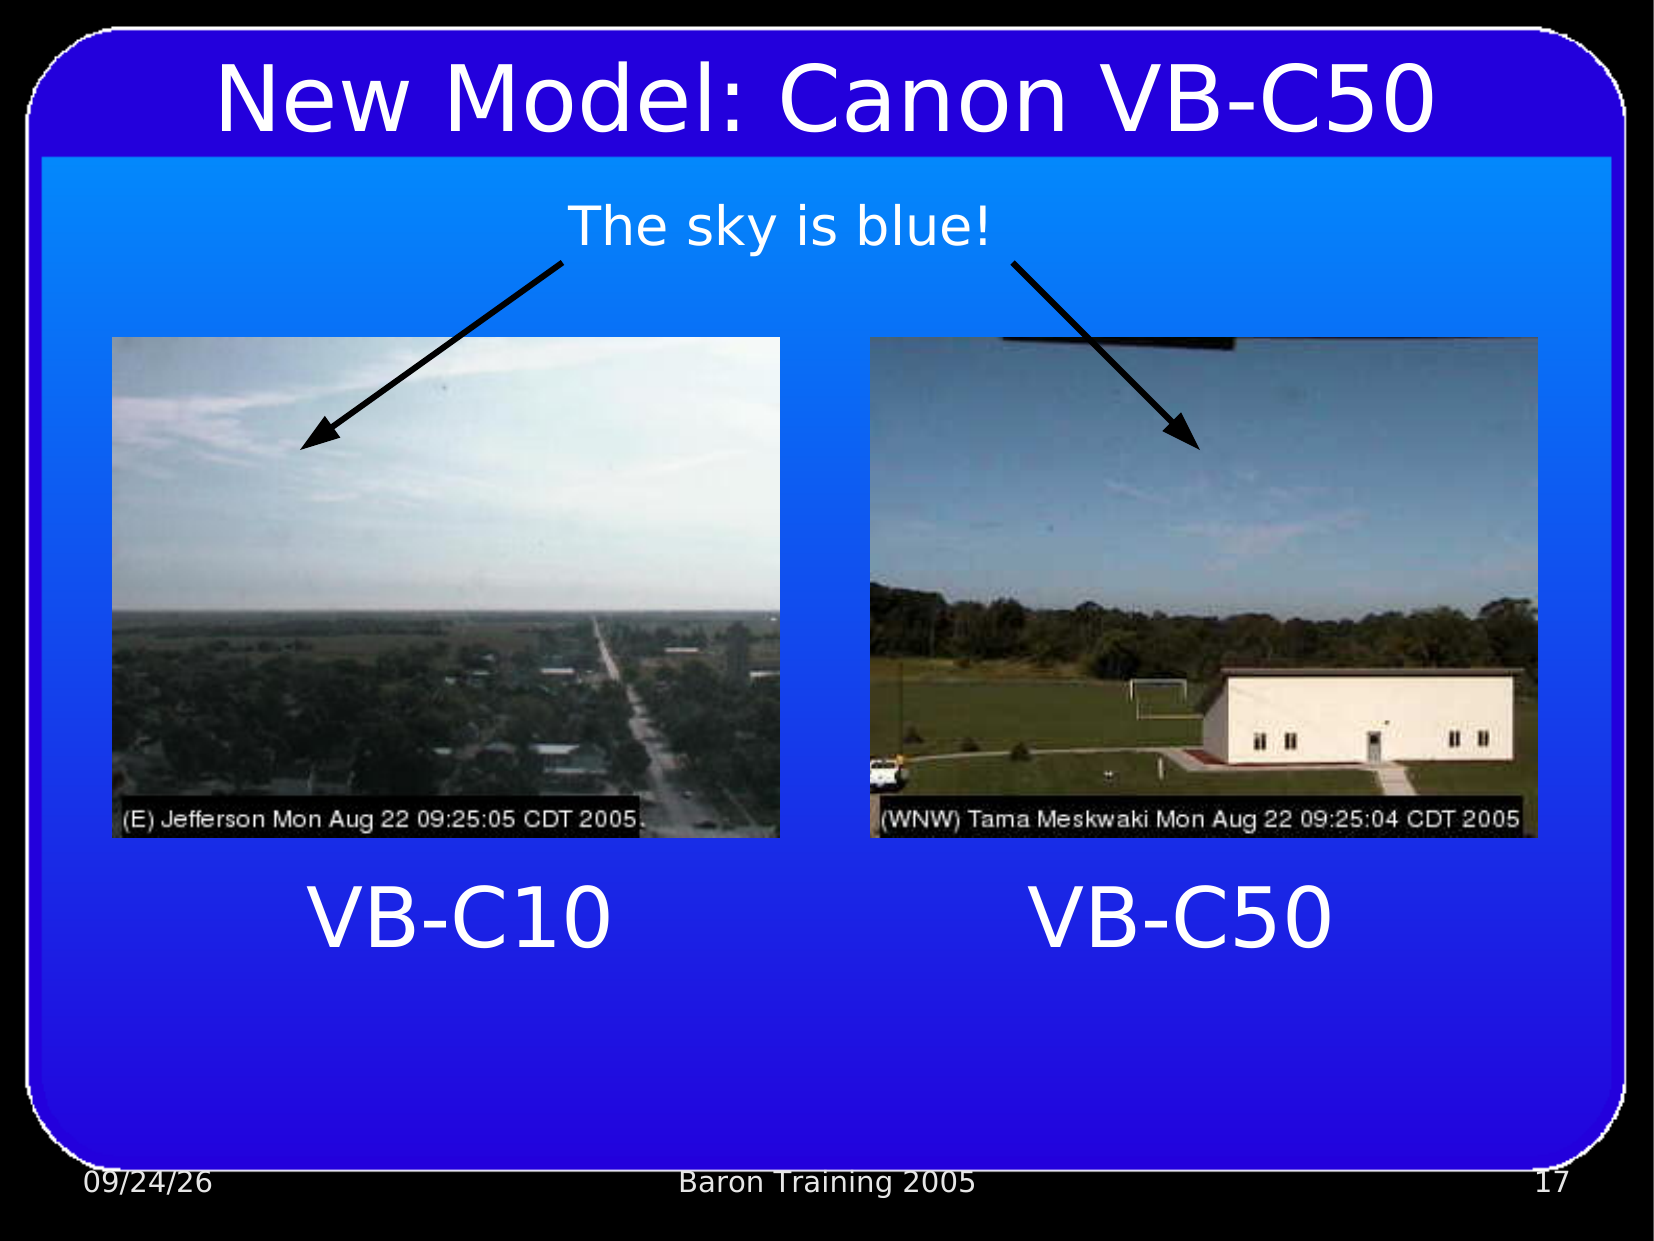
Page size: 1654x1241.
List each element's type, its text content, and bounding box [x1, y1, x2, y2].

picture [0, 0, 1654, 1241]
text_box VB-C10 [292, 862, 631, 975]
text_box VB-C50 [1012, 862, 1351, 975]
text_box The sky is blue! [553, 187, 1010, 266]
title New Model: Canon VB-C50 [82, 46, 1571, 154]
